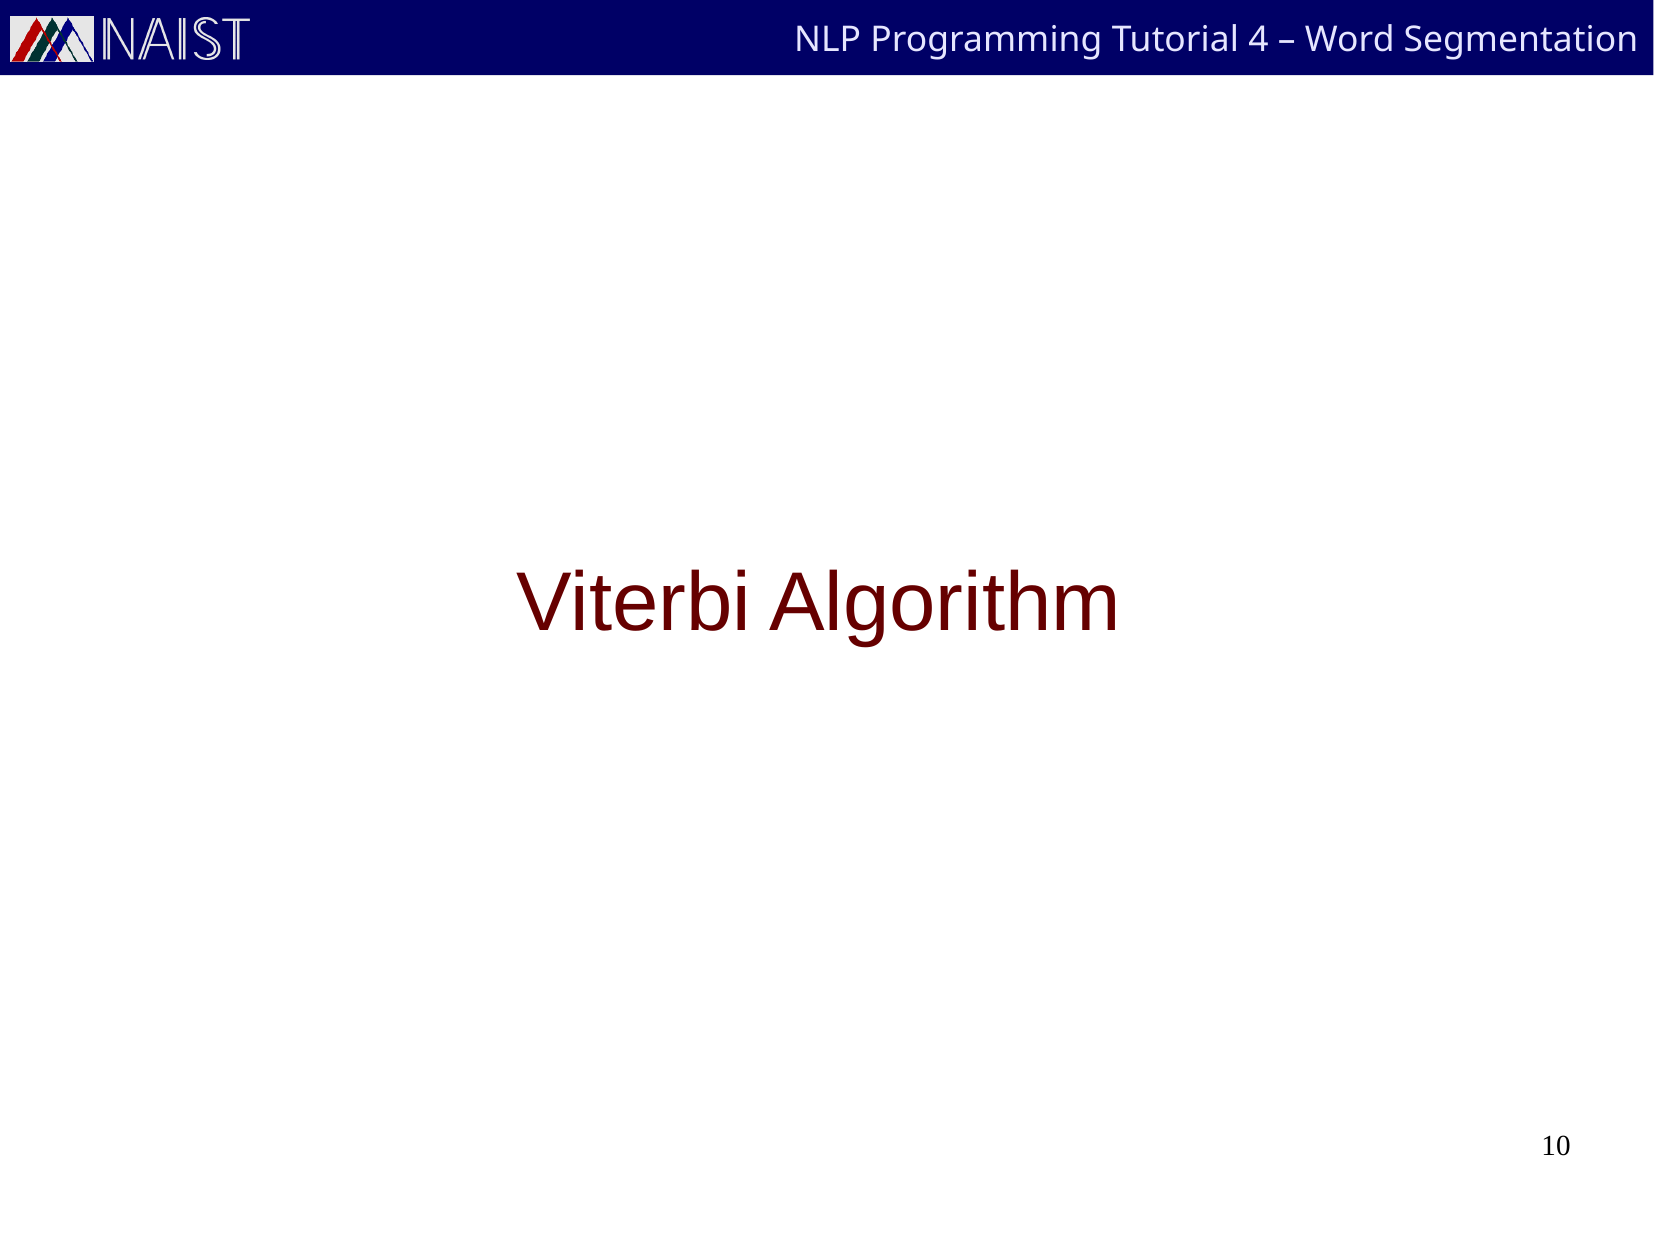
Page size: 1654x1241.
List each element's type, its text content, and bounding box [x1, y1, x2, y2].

picture [102, 17, 251, 60]
title Viterbi Algorithm [75, 506, 1564, 698]
picture [10, 16, 94, 62]
